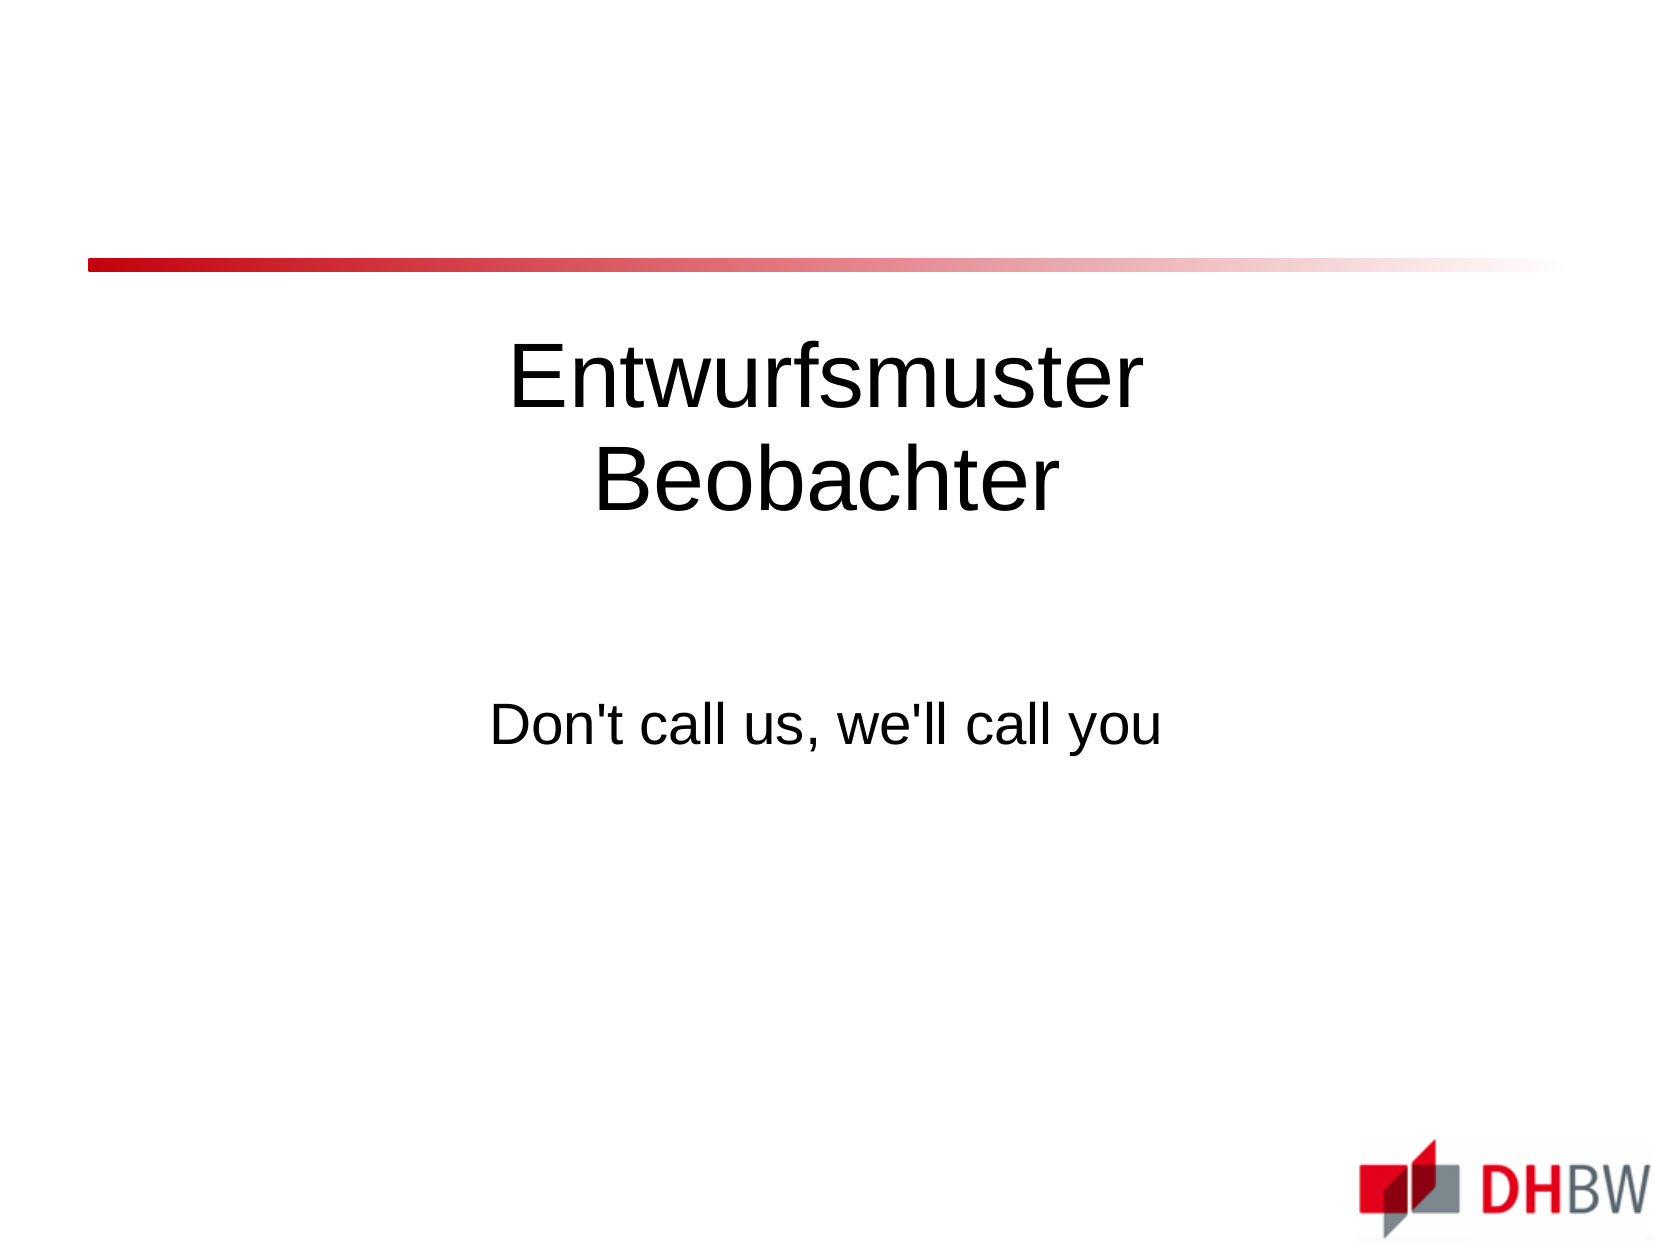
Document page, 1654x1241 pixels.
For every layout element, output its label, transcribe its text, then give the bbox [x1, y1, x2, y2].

title Don't call us, we'll call you [82, 628, 1571, 821]
title Entwurfsmuster Beobachter [82, 324, 1571, 530]
picture [1358, 1137, 1652, 1241]
